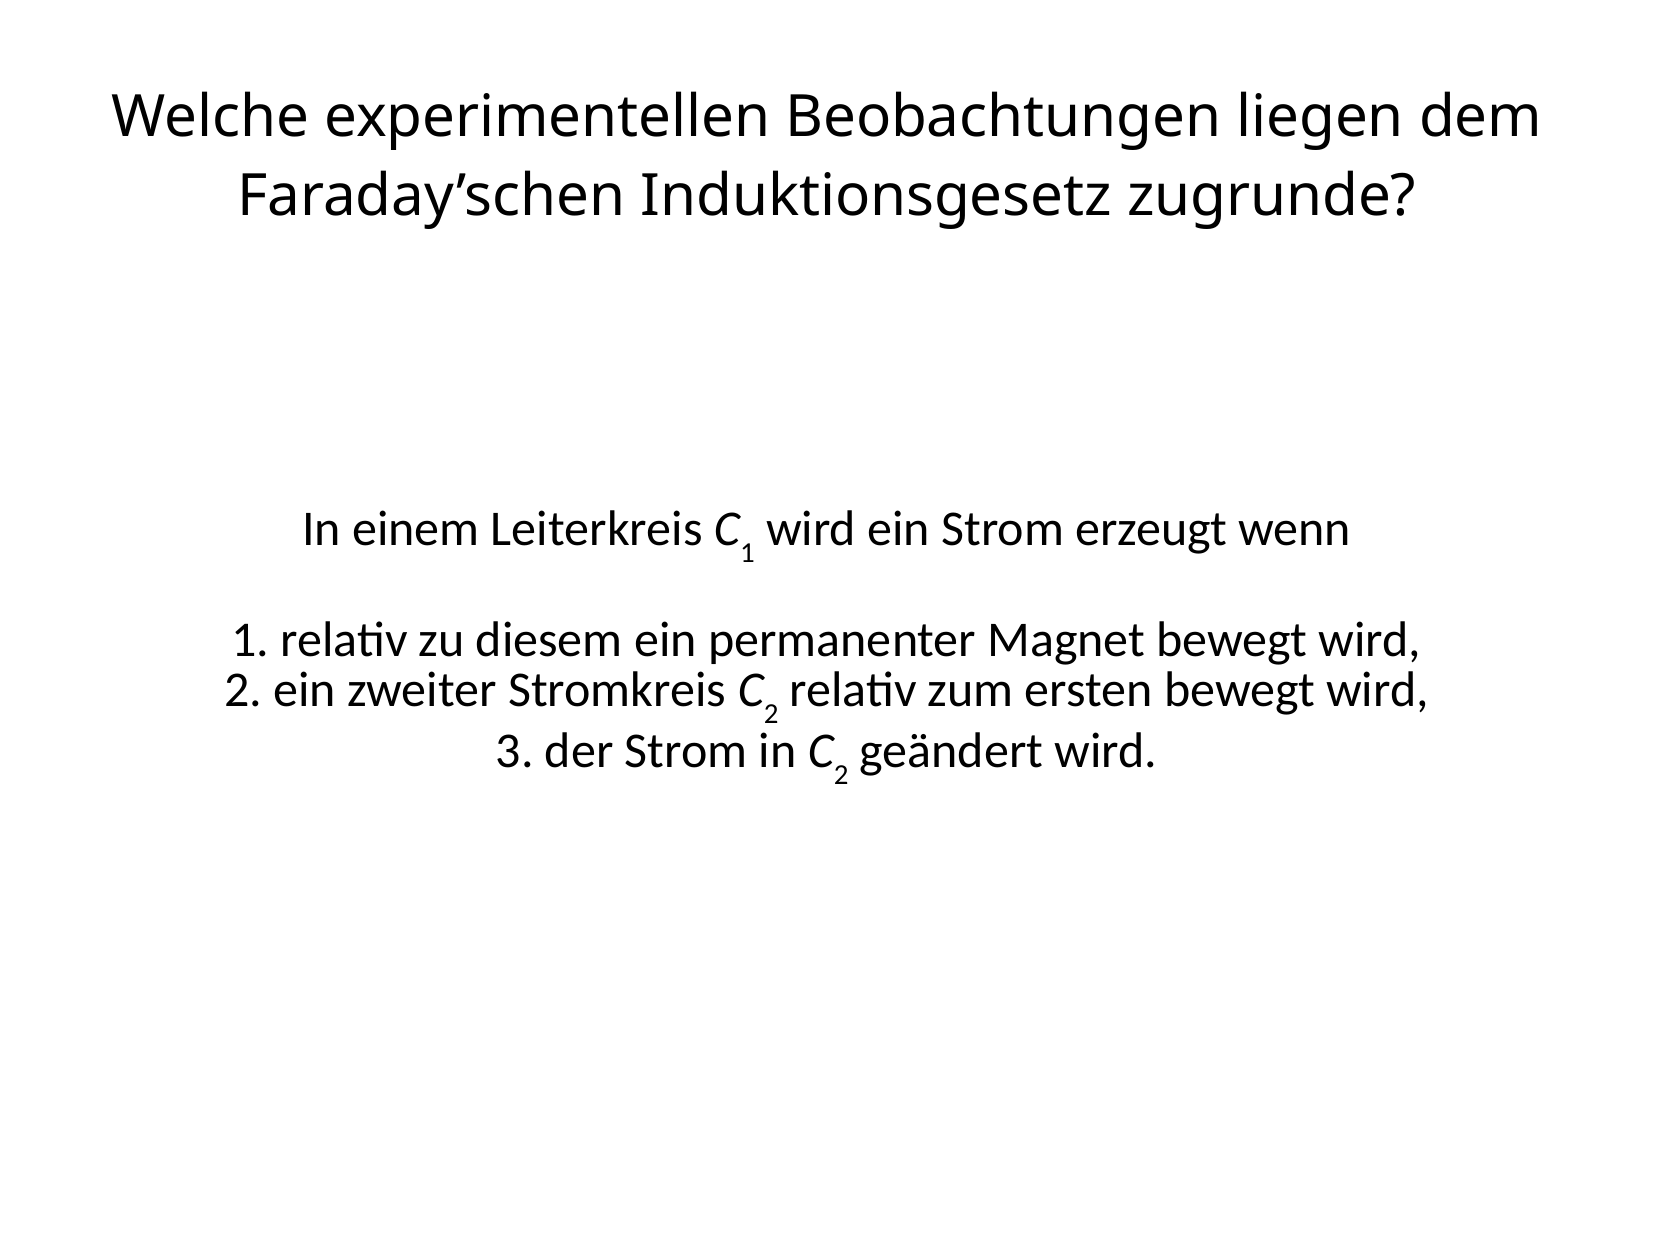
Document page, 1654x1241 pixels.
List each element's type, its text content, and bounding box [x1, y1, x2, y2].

title Welche experimentellen Beobachtungen liegen dem Faraday’schen Induktionsgesetz zugrunde? [82, 49, 1571, 257]
subtitle In einem Leiterkreis C1 wird ein Strom erzeugt wenn 1. relativ zu diesem ein permanenter Magnet bewegt wird, 2. ein zweiter Stromkreis C2 relativ zum ersten bewegt wird, 3. der Strom in C2 geändert wird. [82, 290, 1571, 1010]
